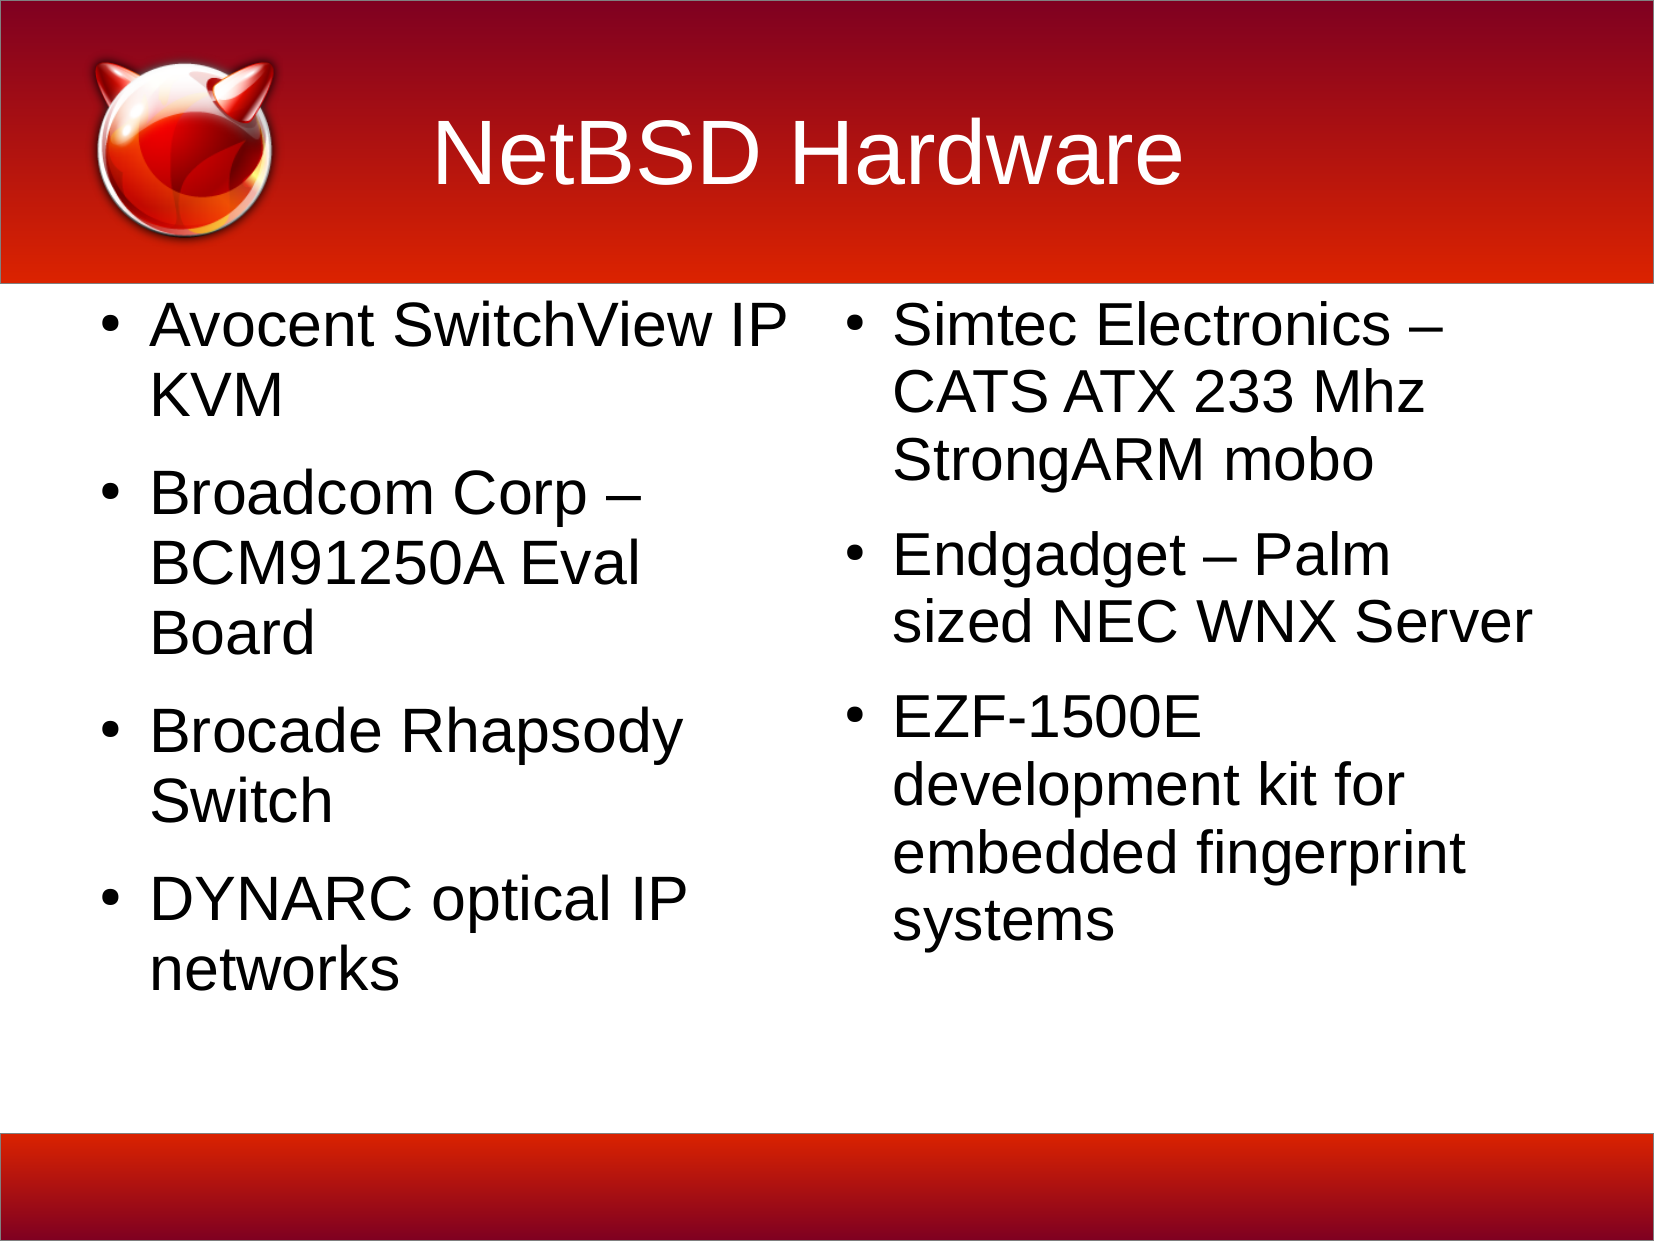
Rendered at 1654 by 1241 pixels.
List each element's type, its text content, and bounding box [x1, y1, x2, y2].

list Simtec Electronics – CATS ATX 233 Mhz StrongARM mobo Endgadget – Palm sized NEC WNX Server EZF-1500E development kit for embedded fingerprint systems [828, 290, 1539, 1010]
title NetBSD Hardware [82, 49, 1536, 257]
list Avocent SwitchView IP KVM Broadcom Corp – BCM91250A Eval Board Brocade Rhapsody Switch DYNARC optical IP networks [82, 290, 793, 1010]
